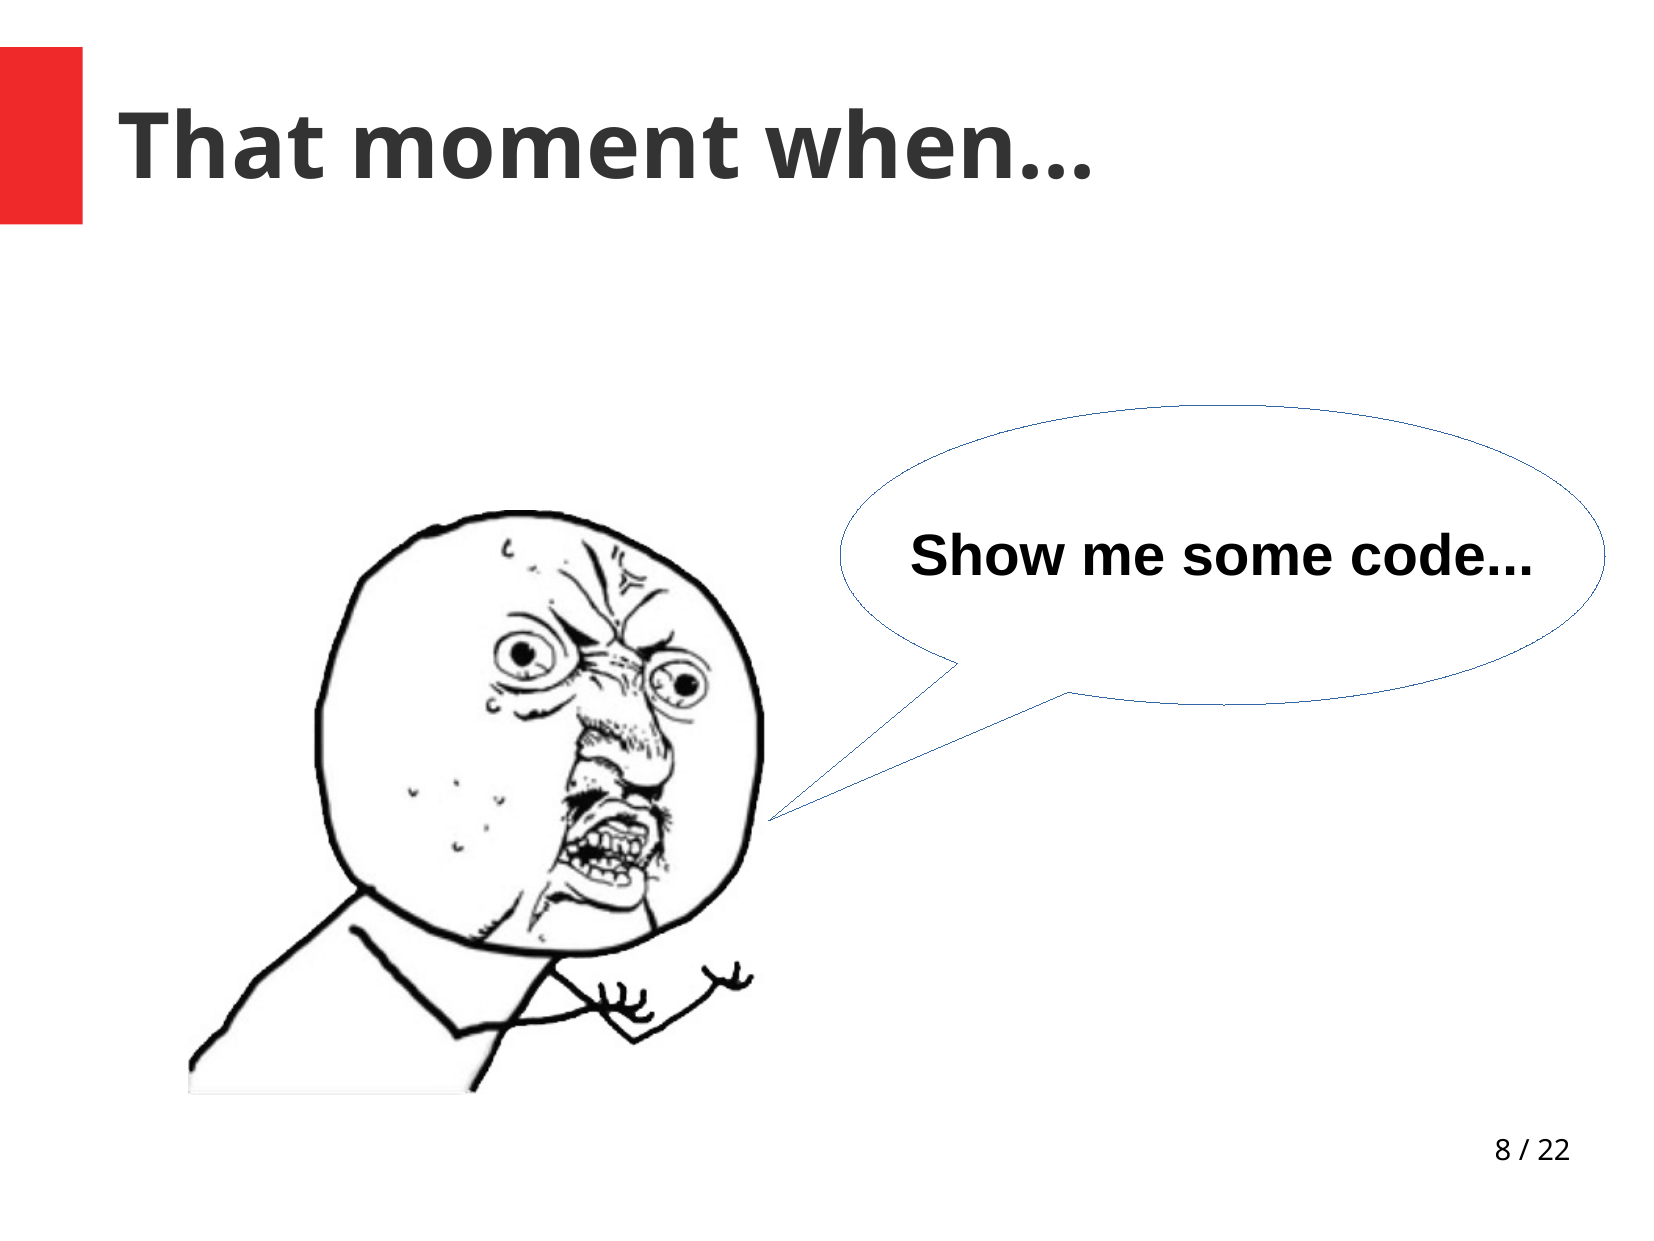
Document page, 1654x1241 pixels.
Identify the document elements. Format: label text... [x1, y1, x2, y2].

picture [188, 510, 766, 1096]
title That moment when... [117, 35, 1621, 251]
text_box Show me some code... [768, 405, 1606, 821]
